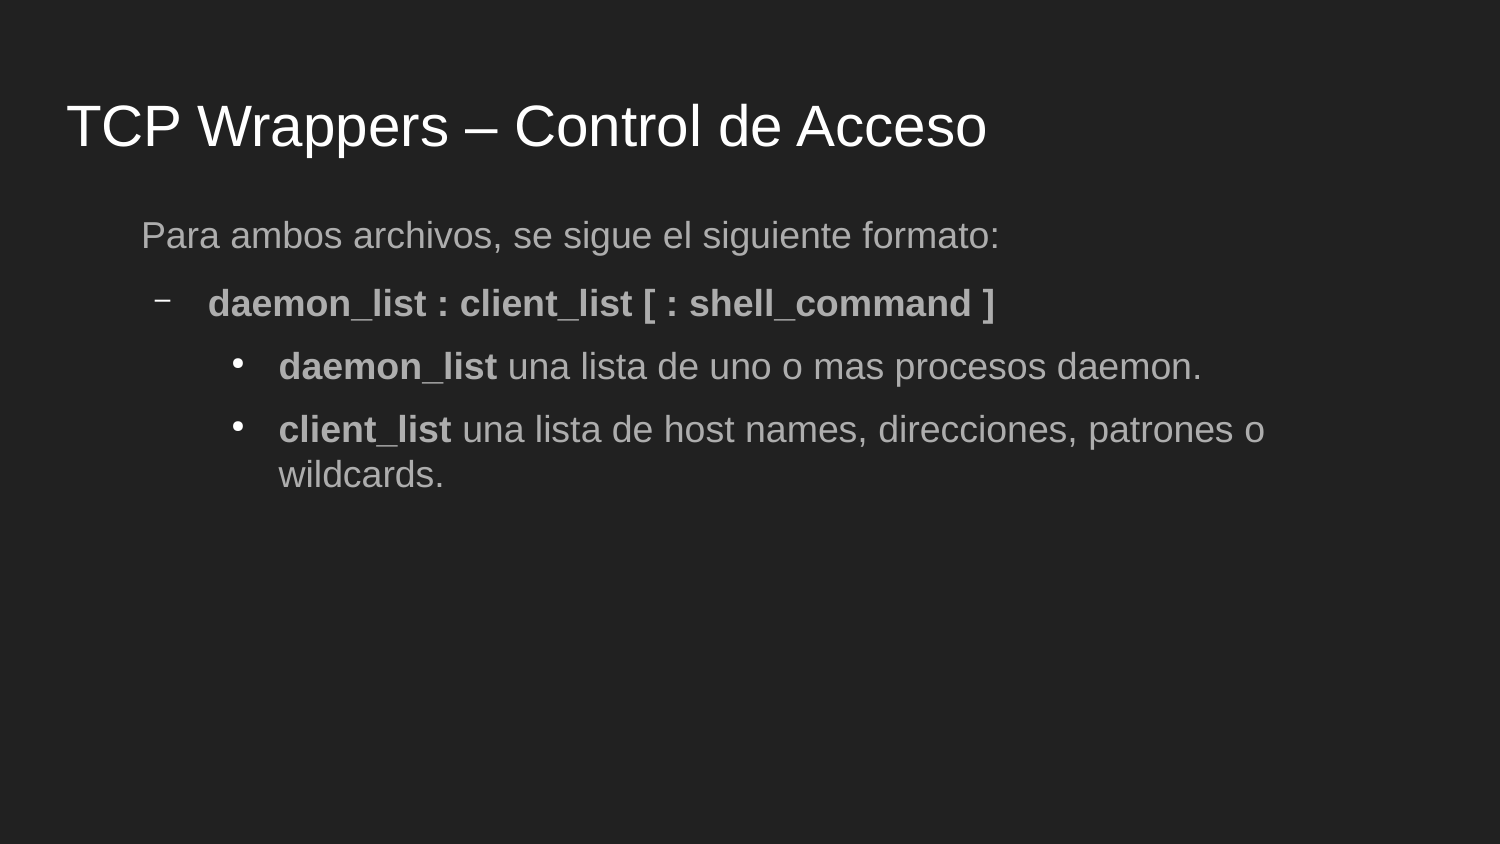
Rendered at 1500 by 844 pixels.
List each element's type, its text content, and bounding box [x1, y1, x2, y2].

title TCP Wrappers – Control de Acceso [51, 72, 1449, 167]
list Para ambos archivos, se sigue el siguiente formato: daemon_list : client_list [ : shell_command ] daemon_list una lista de uno o mas procesos daemon. client_list una lista de host names, direcciones, patrones o wildcards. [51, 189, 1456, 750]
